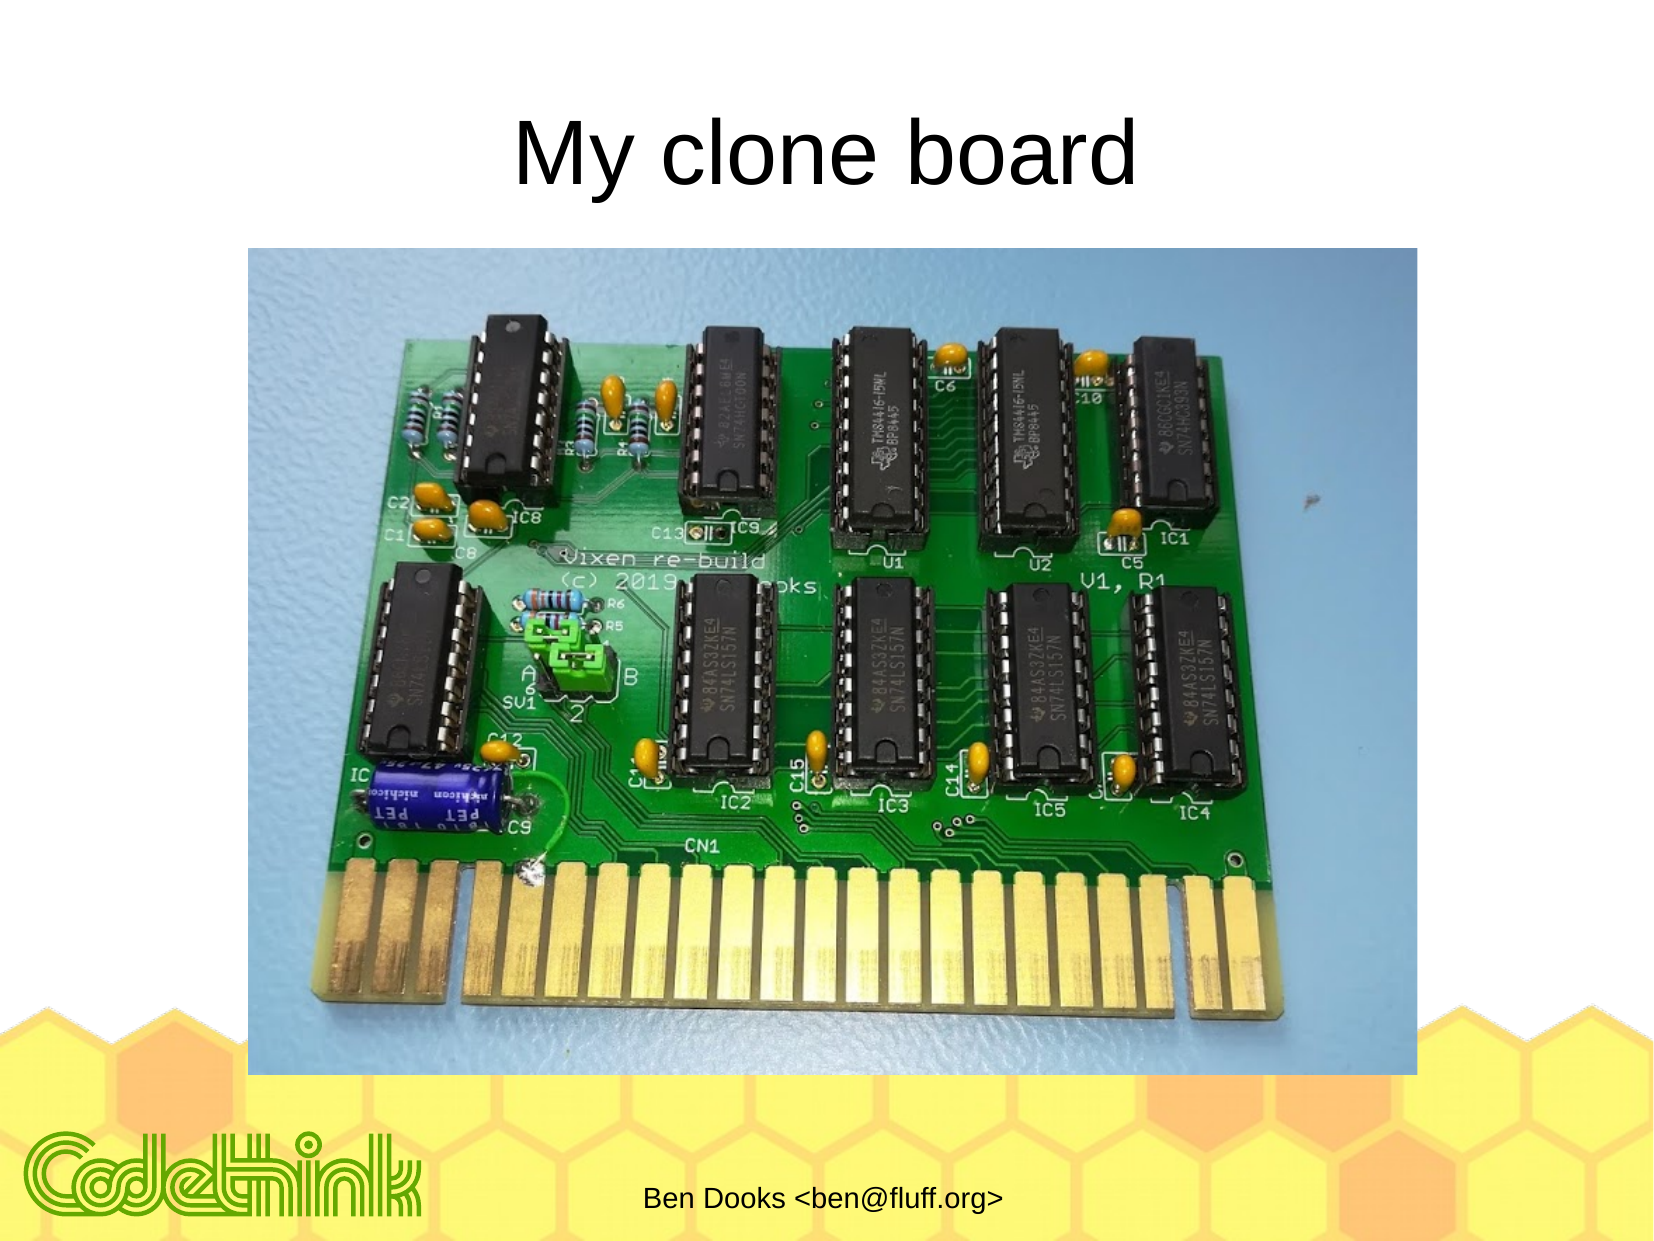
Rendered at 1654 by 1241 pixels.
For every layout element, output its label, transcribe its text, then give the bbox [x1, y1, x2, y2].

picture [0, 248, 1654, 1241]
title My clone board [82, 49, 1571, 257]
